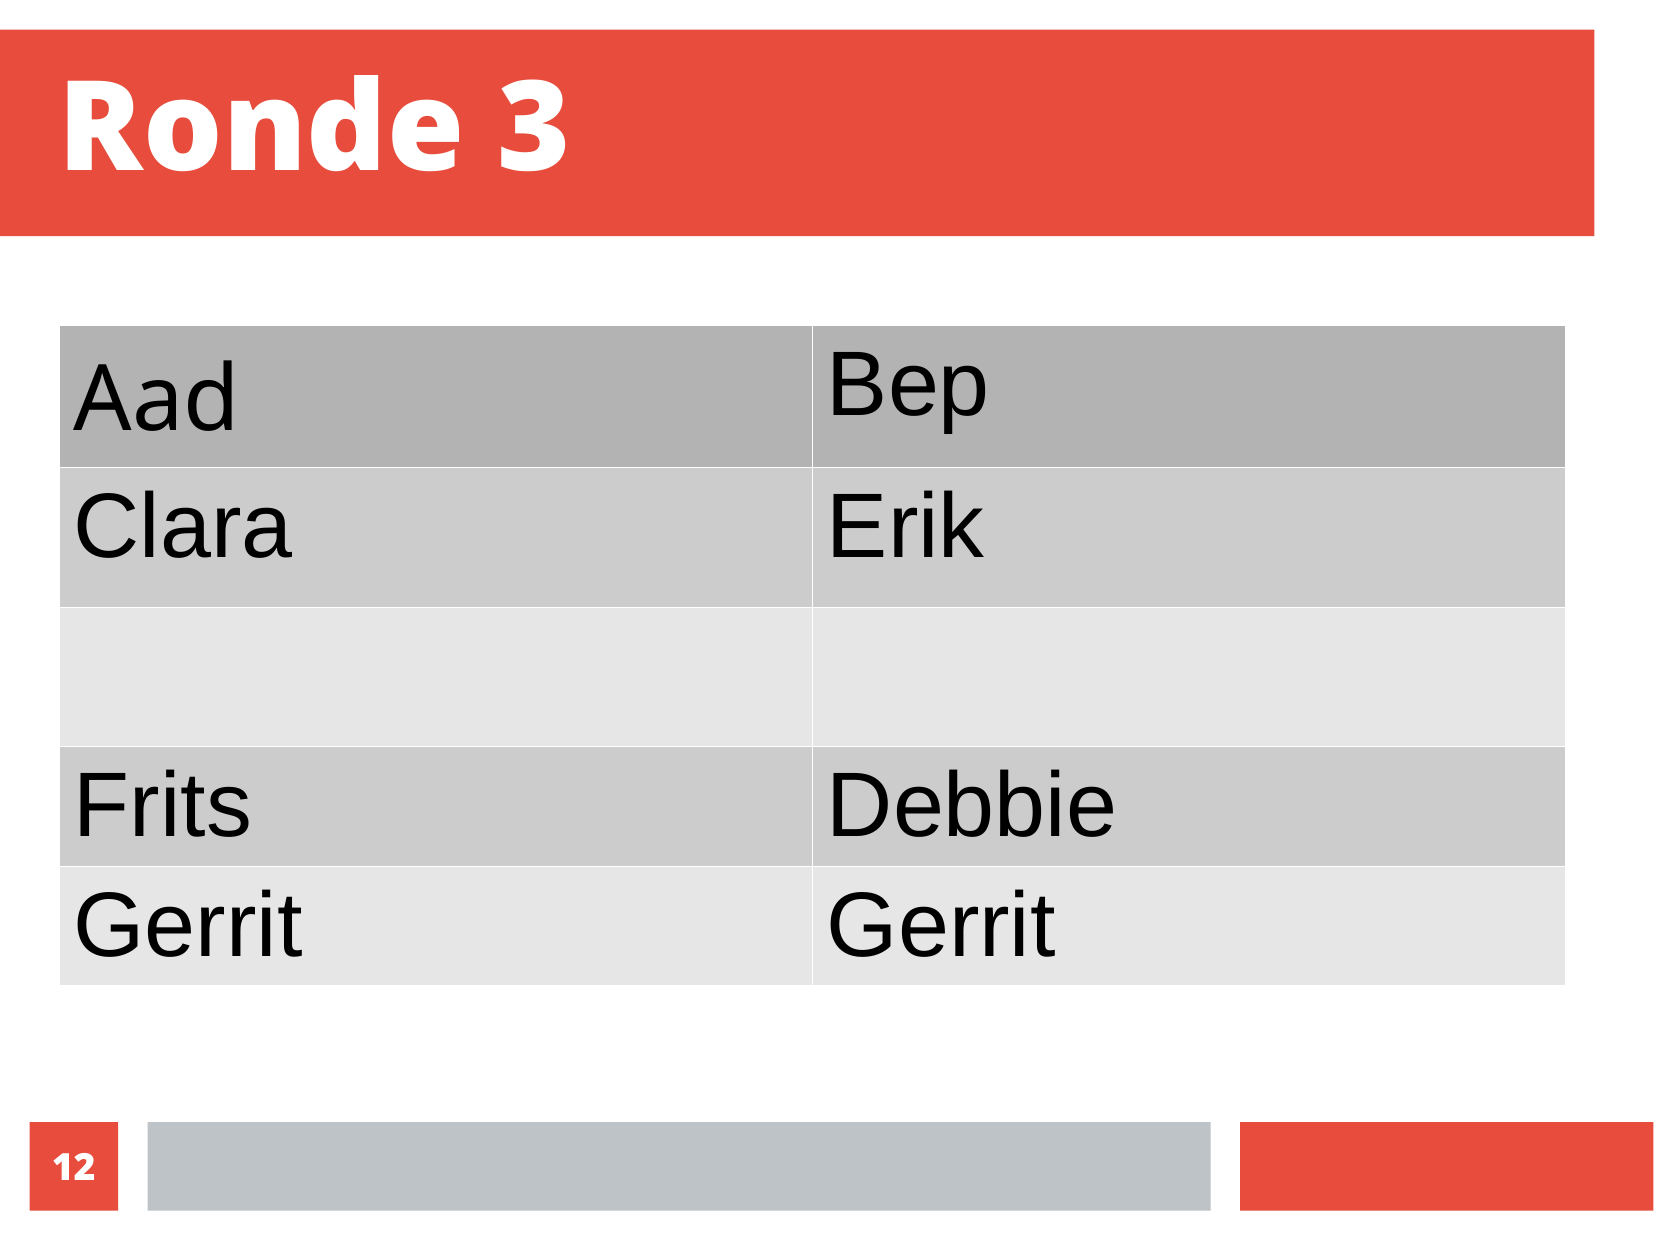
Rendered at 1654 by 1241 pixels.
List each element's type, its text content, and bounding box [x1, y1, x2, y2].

table_cell [60, 608, 812, 746]
table_cell Gerrit [813, 867, 1565, 985]
table_cell [813, 608, 1565, 746]
table_header Aad [60, 326, 812, 467]
table_cell Frits [60, 747, 812, 866]
table_cell Erik [813, 468, 1565, 607]
table_cell Gerrit [60, 867, 812, 985]
table_cell Clara [60, 468, 812, 607]
table_header Bep [813, 326, 1565, 467]
title Ronde 3 [59, 59, 1595, 207]
table_cell Debbie [813, 747, 1565, 866]
